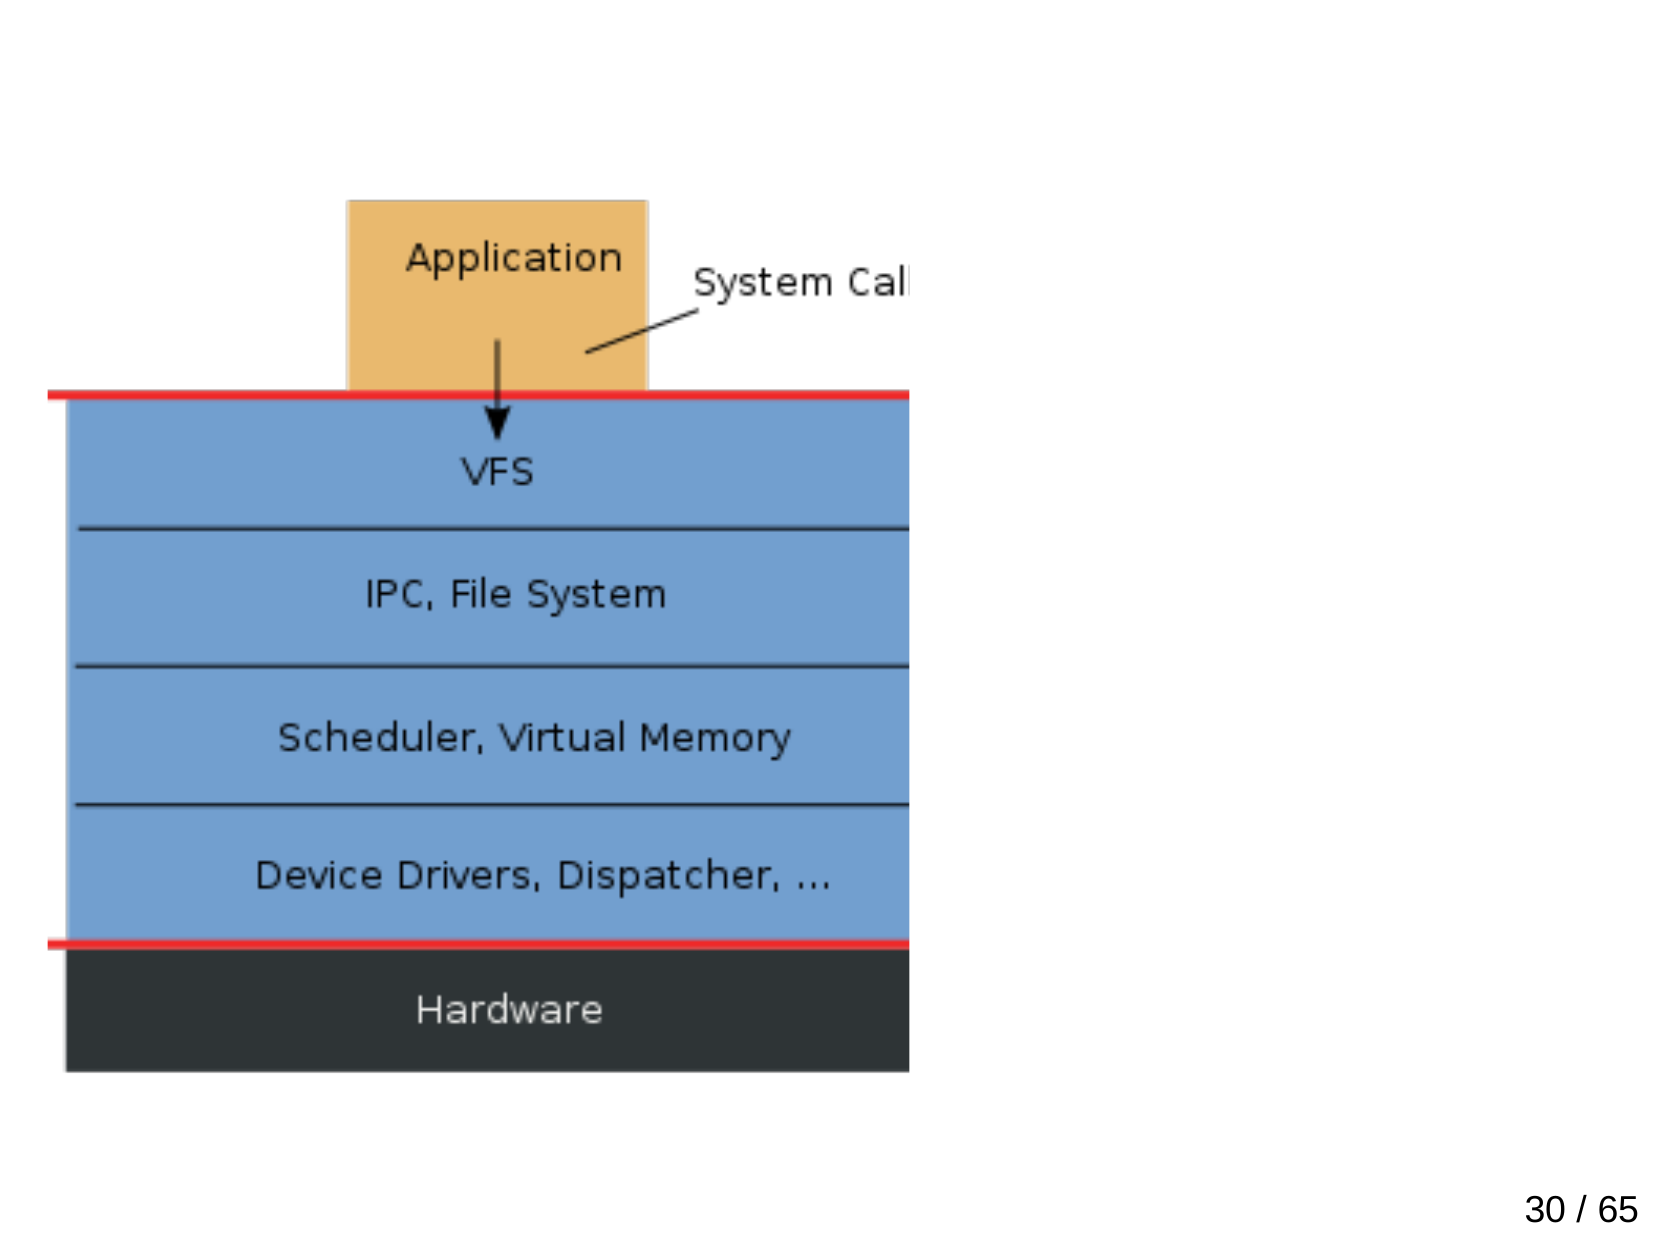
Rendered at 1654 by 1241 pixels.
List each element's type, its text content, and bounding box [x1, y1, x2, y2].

text_box <number> / 65 [1380, 1181, 1654, 1238]
picture [47, 188, 910, 1123]
